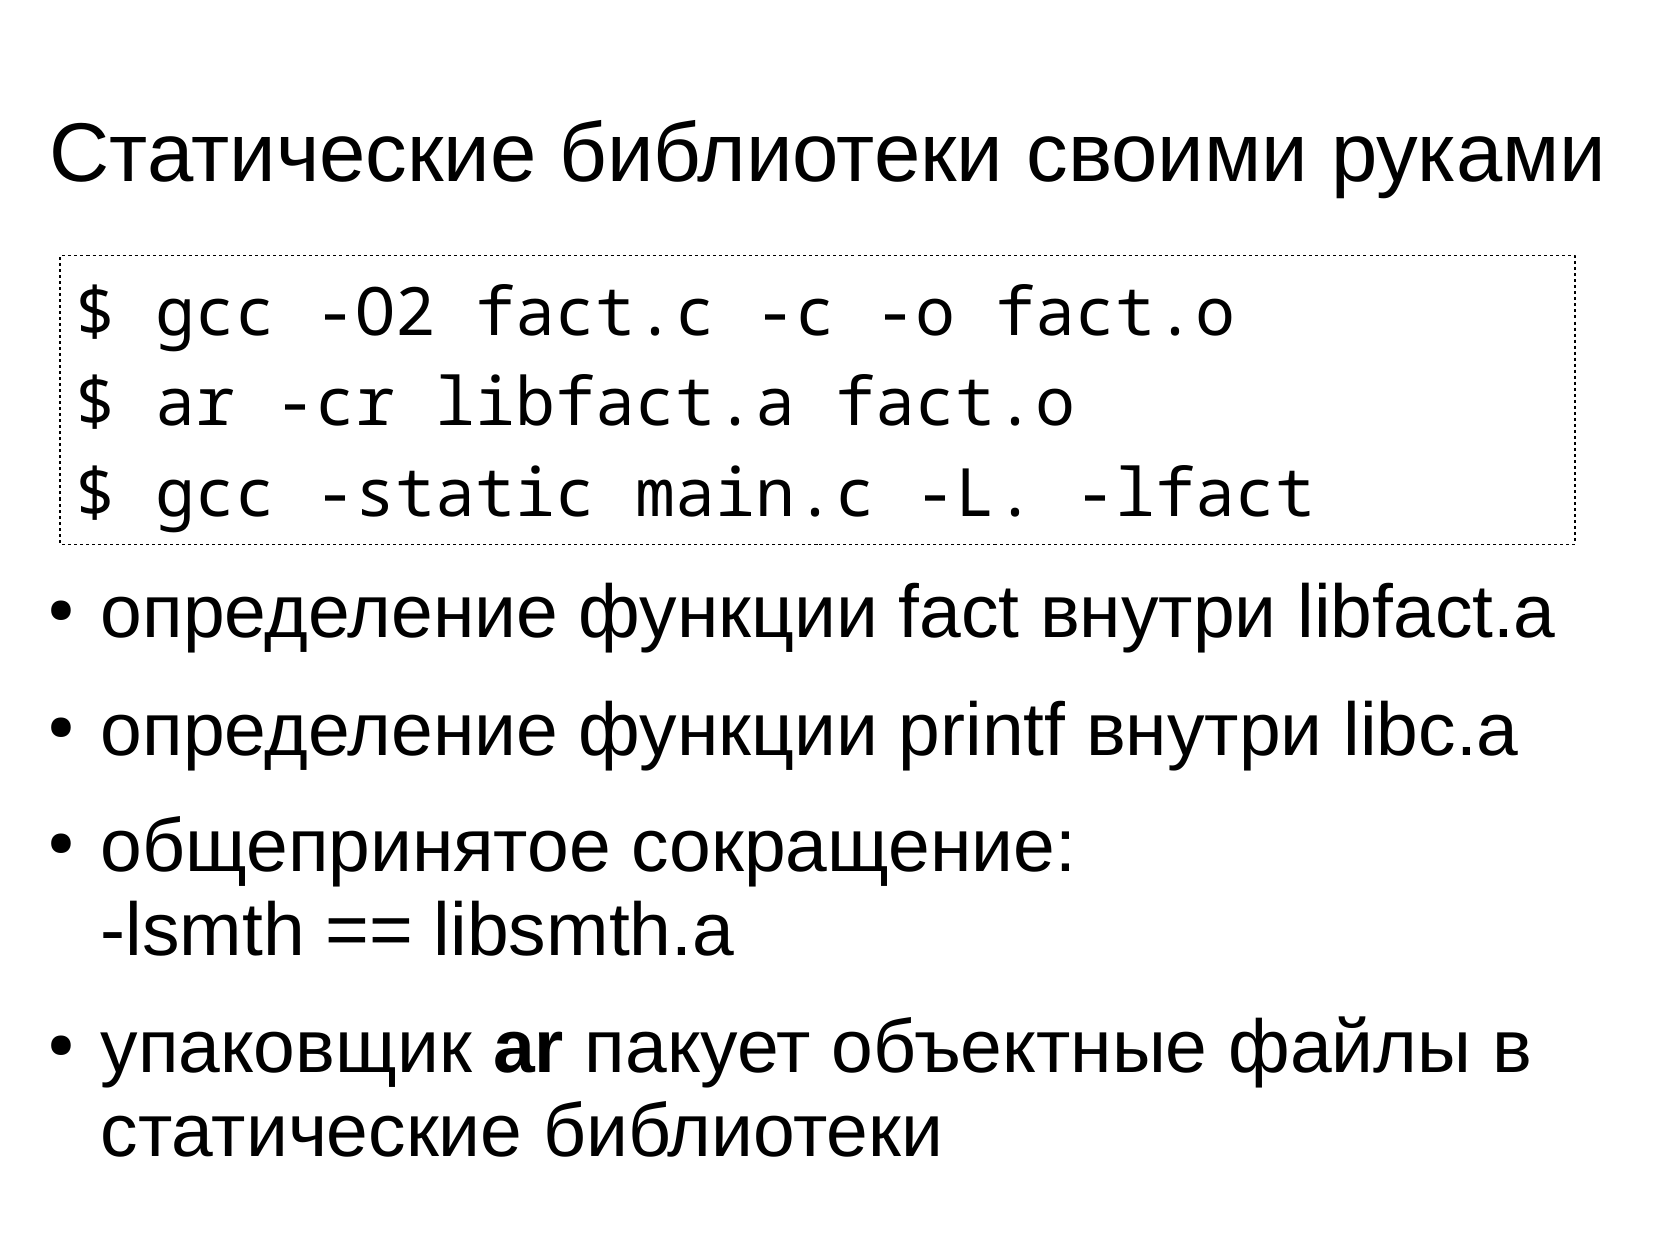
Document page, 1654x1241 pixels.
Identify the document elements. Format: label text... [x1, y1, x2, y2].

title Статические библиотеки своими руками [30, 49, 1628, 257]
text_box $ gcc -O2 fact.c -c -o fact.o $ ar -cr libfact.a fact.o $ gcc -static main.c -L. -lfact [60, 255, 1576, 539]
list определение функции fact внутри libfact.a определение функции printf внутри libc.a общепринятое сокращение: -lsmth == libsmth.a упаковщик ar пакует объектные файлы в статические библиотеки [30, 570, 1576, 1231]
